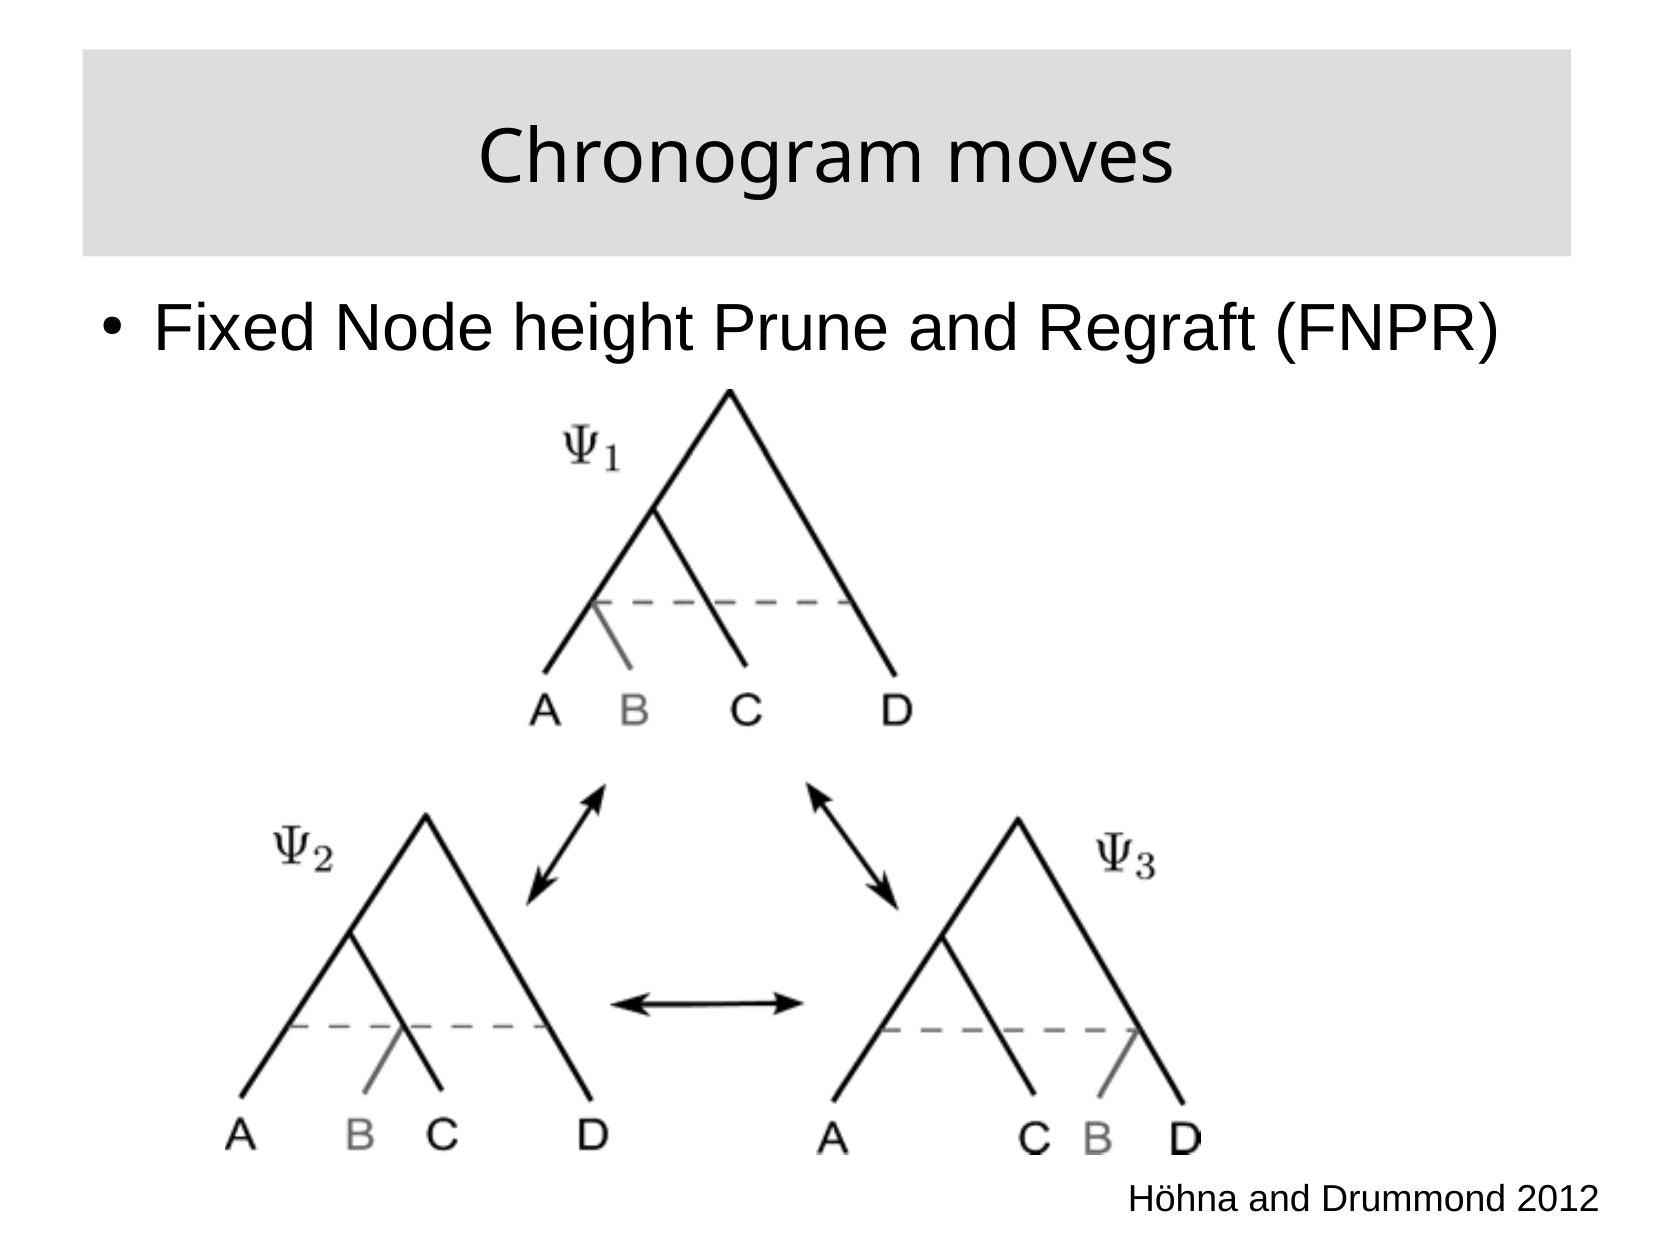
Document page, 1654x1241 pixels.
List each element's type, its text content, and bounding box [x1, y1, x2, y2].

picture [225, 389, 1201, 1156]
list Fixed Node height Prune and Regraft (FNPR) [82, 290, 1571, 1010]
text_box Höhna and Drummond 2012 [1113, 1170, 1639, 1227]
title Chronogram moves [82, 49, 1571, 257]
